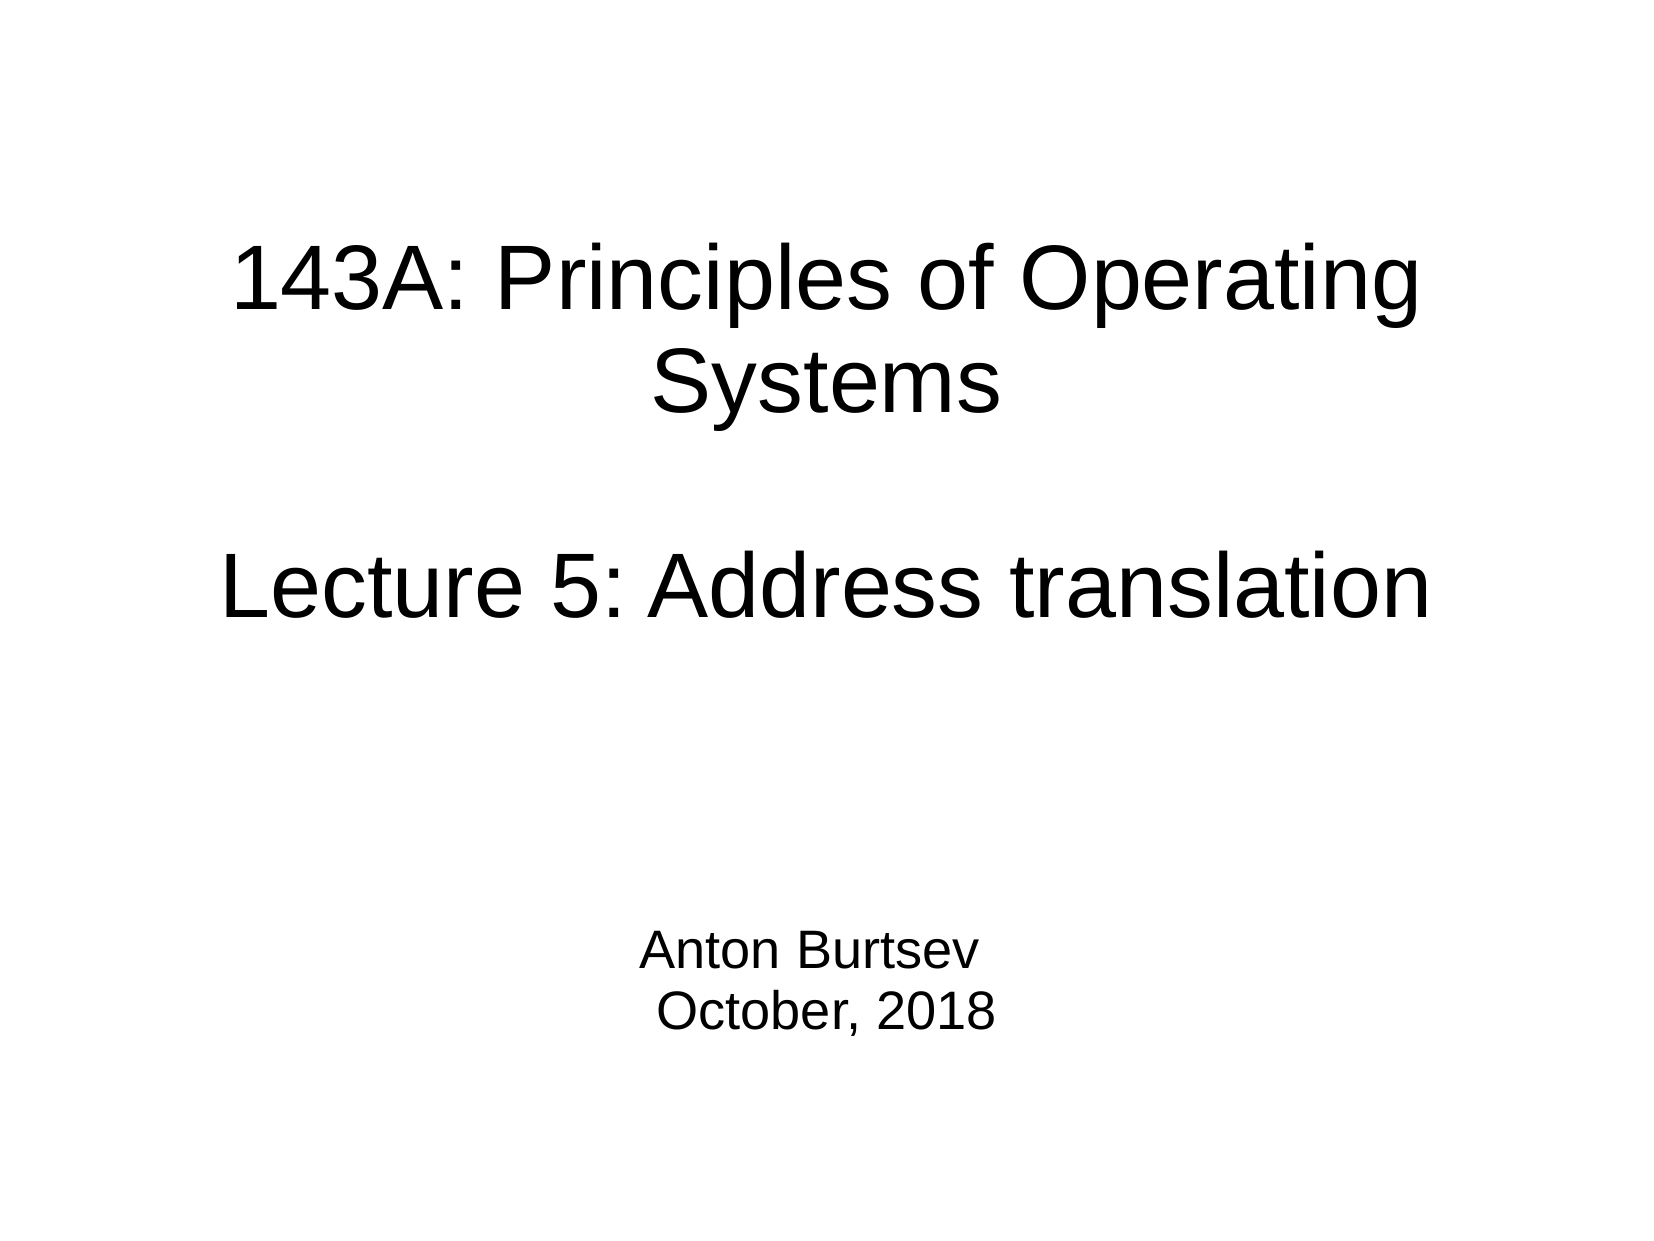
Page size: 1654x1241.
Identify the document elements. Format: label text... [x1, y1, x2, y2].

subtitle Anton Burtsev October, 2018 [82, 637, 1571, 1109]
title 143A: Principles of Operating Systems Lecture 5: Address translation [82, 113, 1571, 637]
